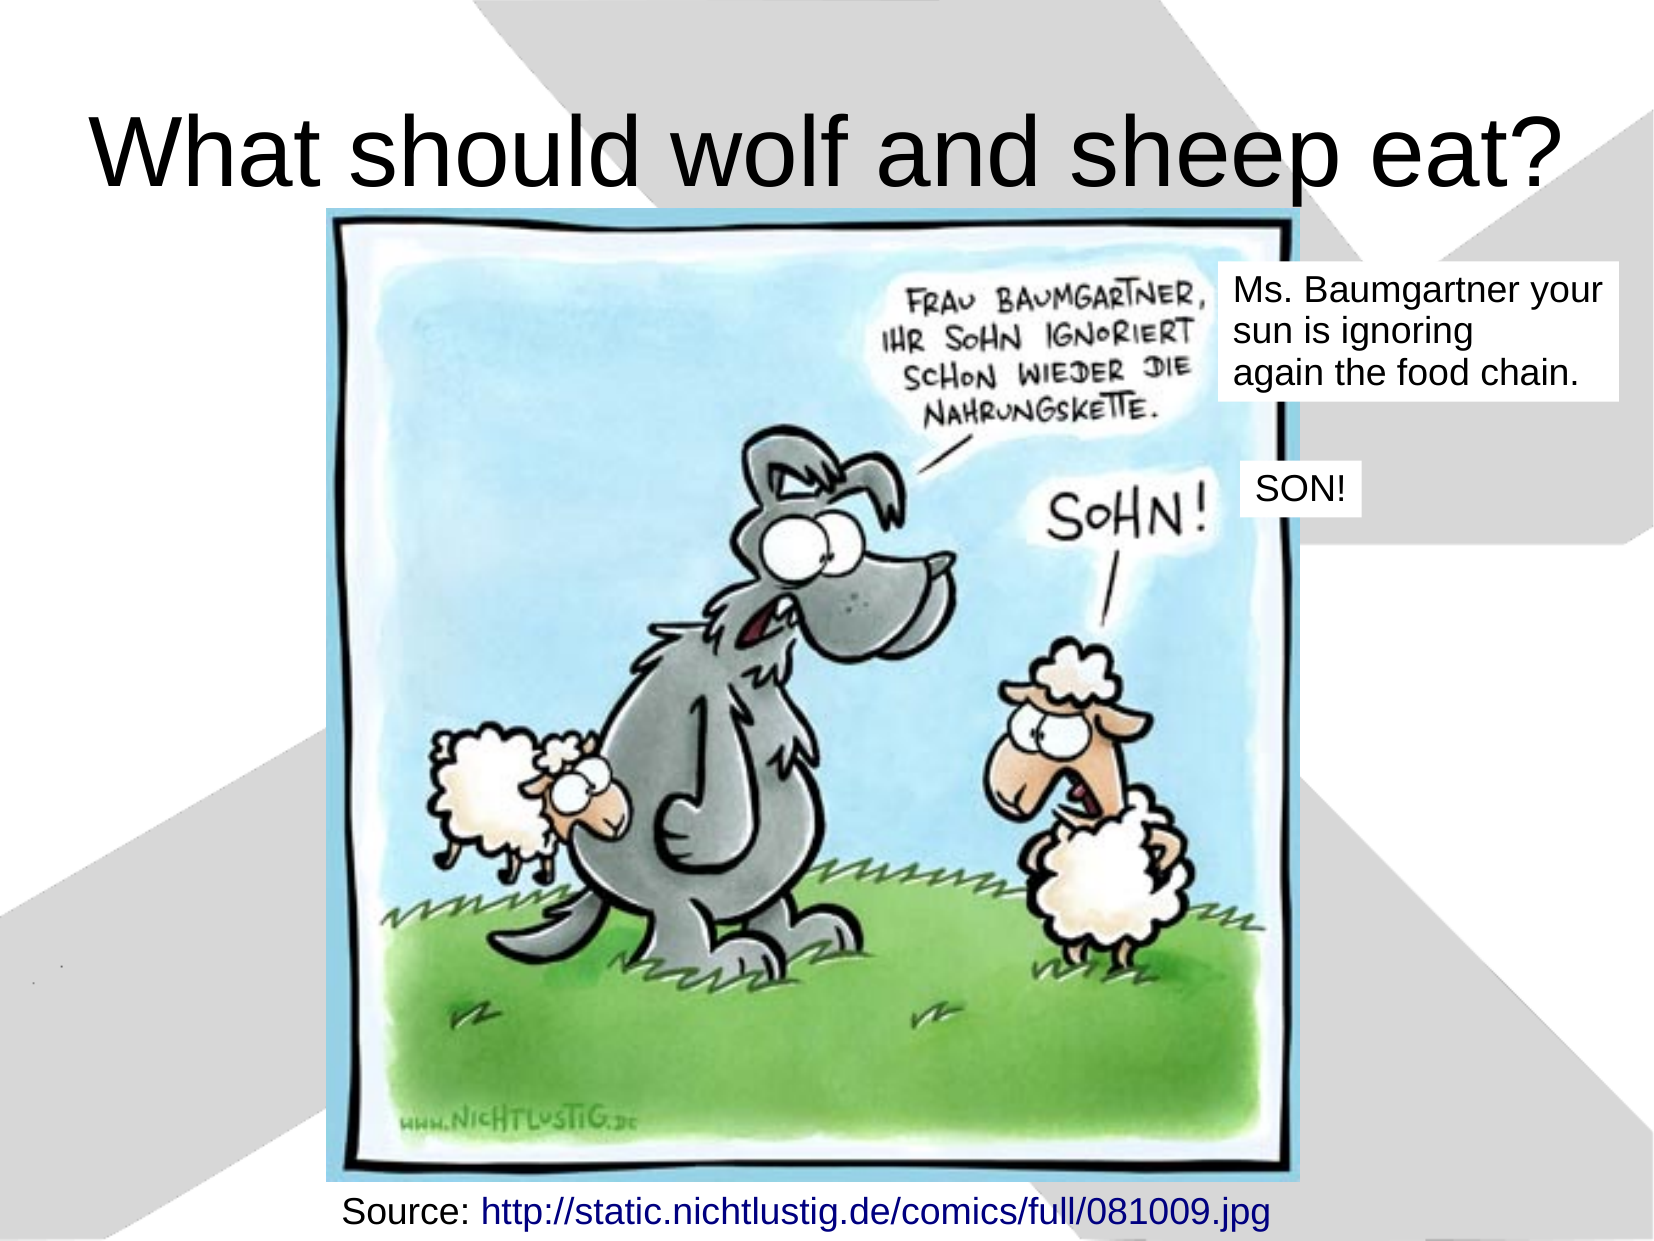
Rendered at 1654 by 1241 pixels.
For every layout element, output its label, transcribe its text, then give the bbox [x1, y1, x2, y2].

text_box Source: http://static.nichtlustig.de/comics/full/081009.jpg [326, 1183, 1300, 1241]
text_box SON! [1240, 460, 1362, 518]
picture [0, 0, 1654, 1241]
title What should wolf and sheep eat? [82, 49, 1571, 257]
text_box Ms. Baumgartner your sun is ignoring again the food chain. [1218, 261, 1619, 402]
